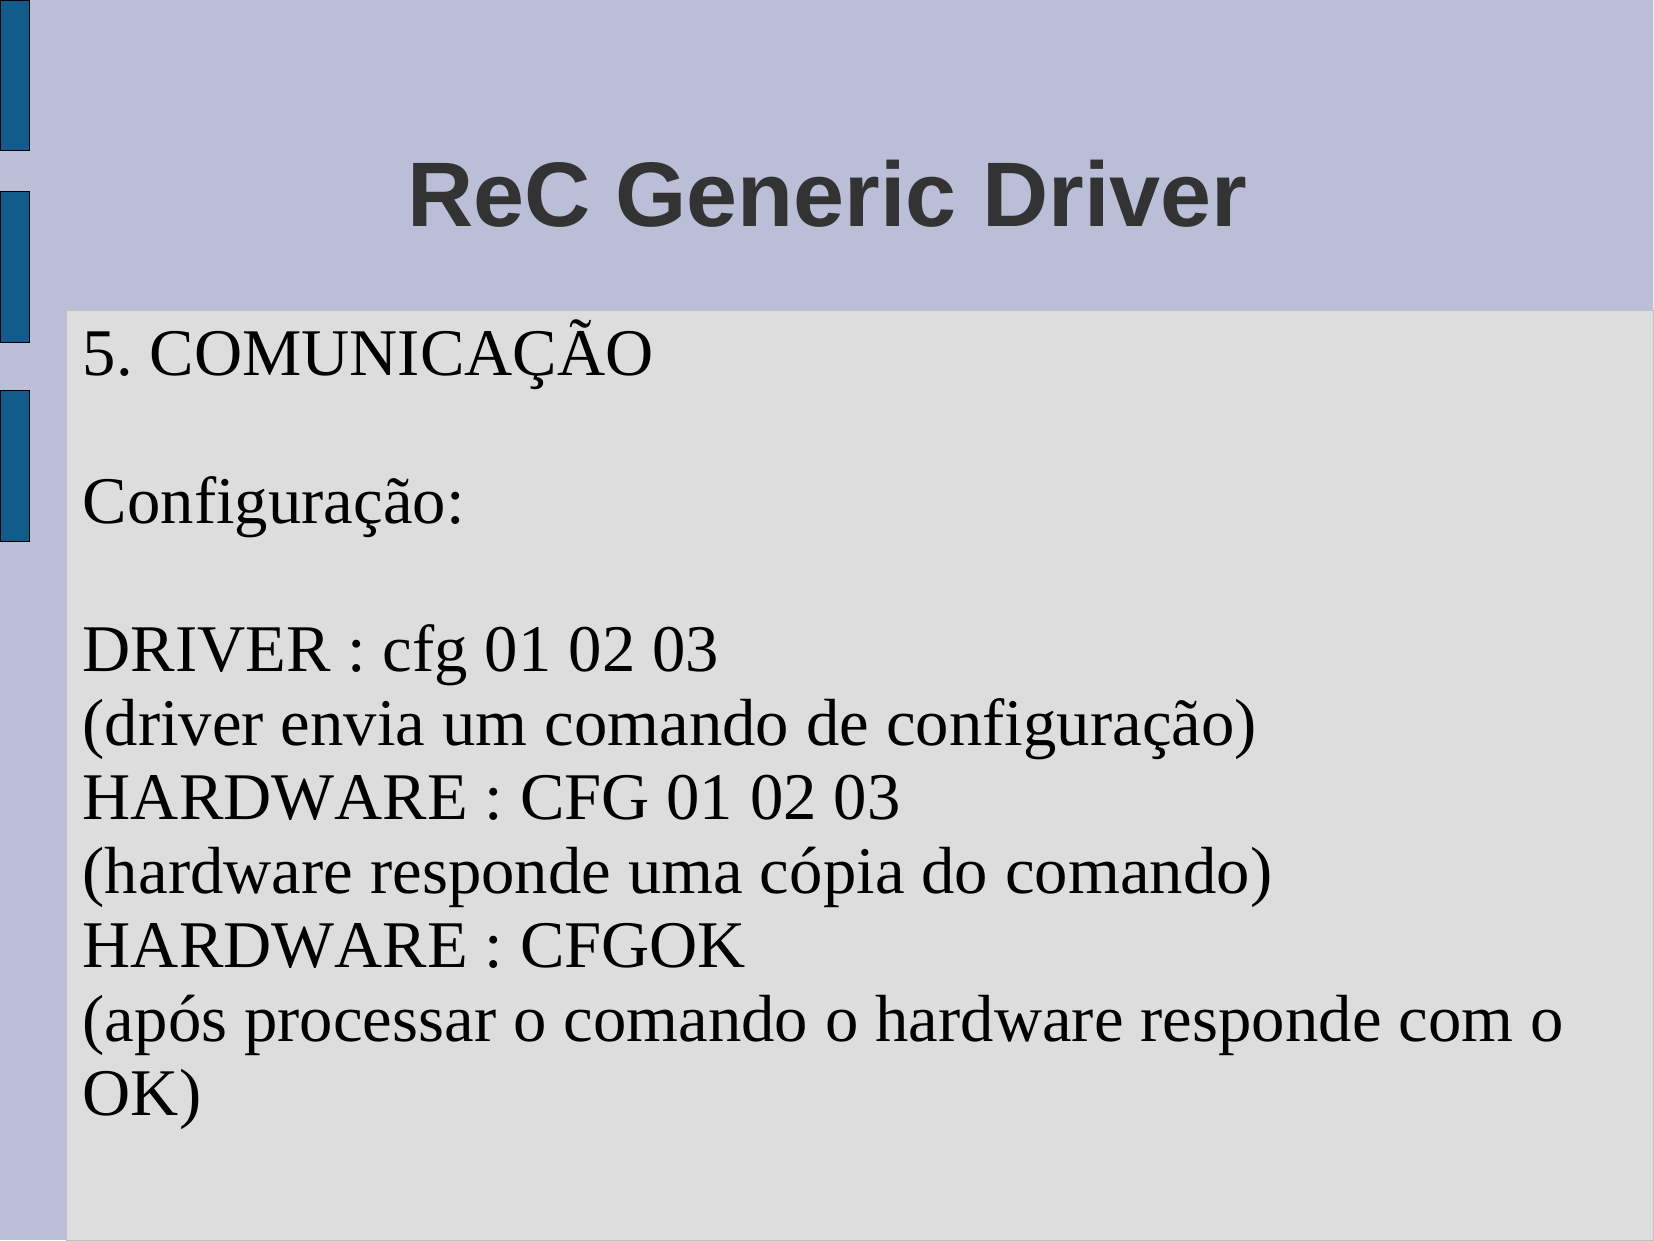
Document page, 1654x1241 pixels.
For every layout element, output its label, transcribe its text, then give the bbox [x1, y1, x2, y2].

title ReC Generic Driver [121, 91, 1534, 299]
subtitle 5. COMUNICAÇÃO Configuração: DRIVER : cfg 01 02 03 (driver envia um comando de configuração) HARDWARE : CFG 01 02 03 (hardware responde uma cópia do comando) HARDWARE : CFGOK (após processar o comando o hardware responde com o OK) [82, 315, 1571, 1131]
